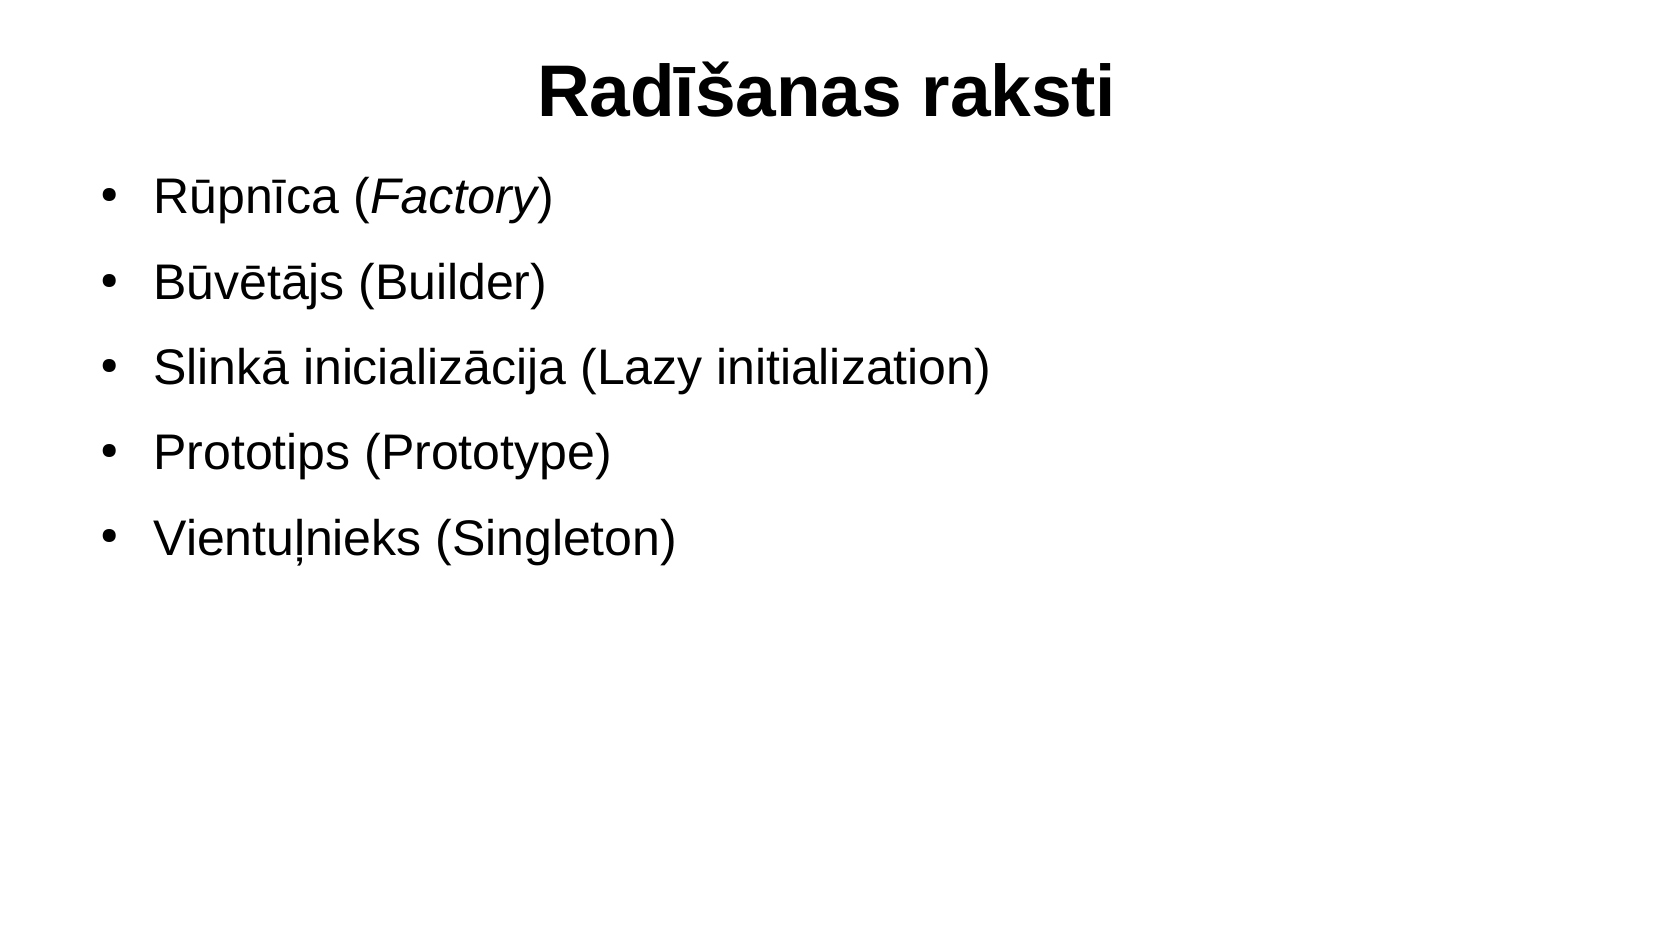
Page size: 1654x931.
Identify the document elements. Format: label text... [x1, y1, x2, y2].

title Radīšanas raksti [82, 37, 1571, 147]
list Rūpnīca (Factory) Būvētājs (Builder) Slinkā inicializācija (Lazy initialization) Prototips (Prototype) Vientuļnieks (Singleton) [82, 168, 1538, 889]
